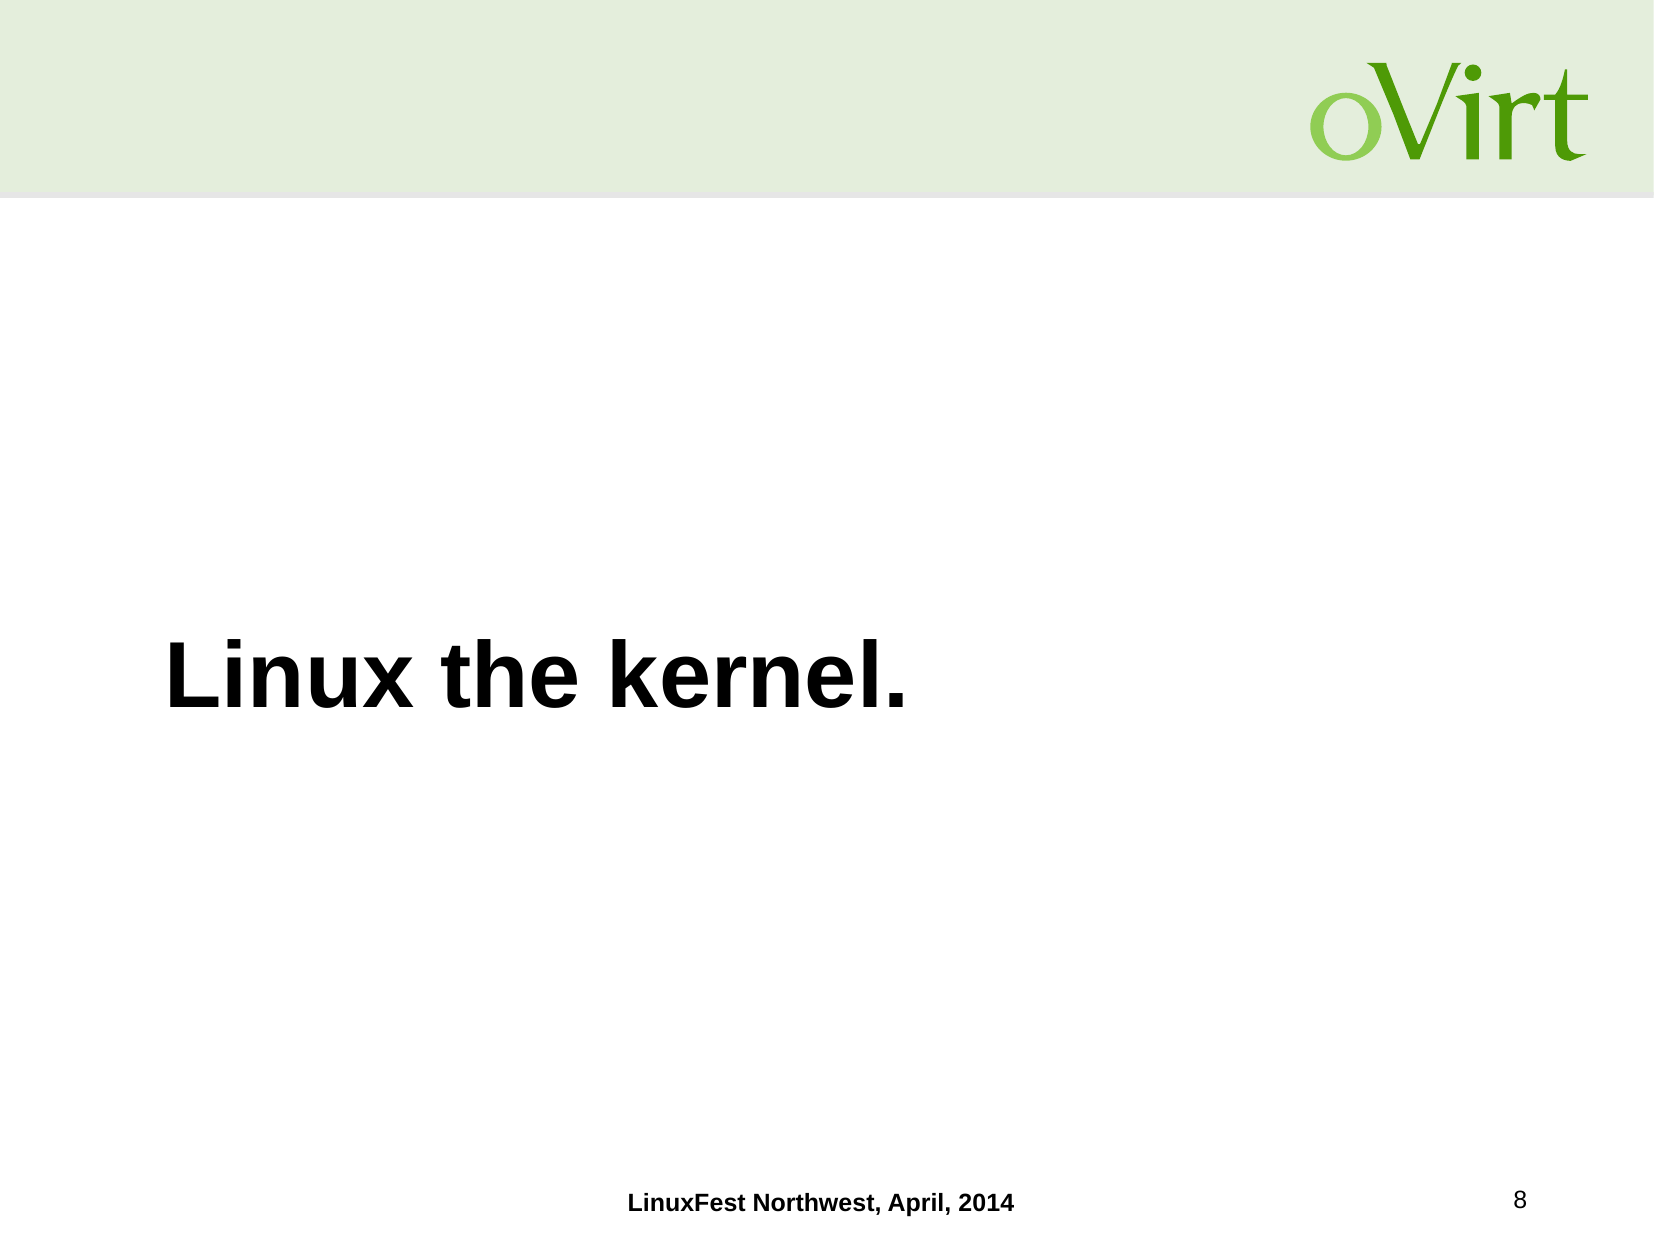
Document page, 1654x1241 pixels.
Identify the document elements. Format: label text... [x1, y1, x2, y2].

text_box Linux the kernel. [150, 615, 1654, 750]
